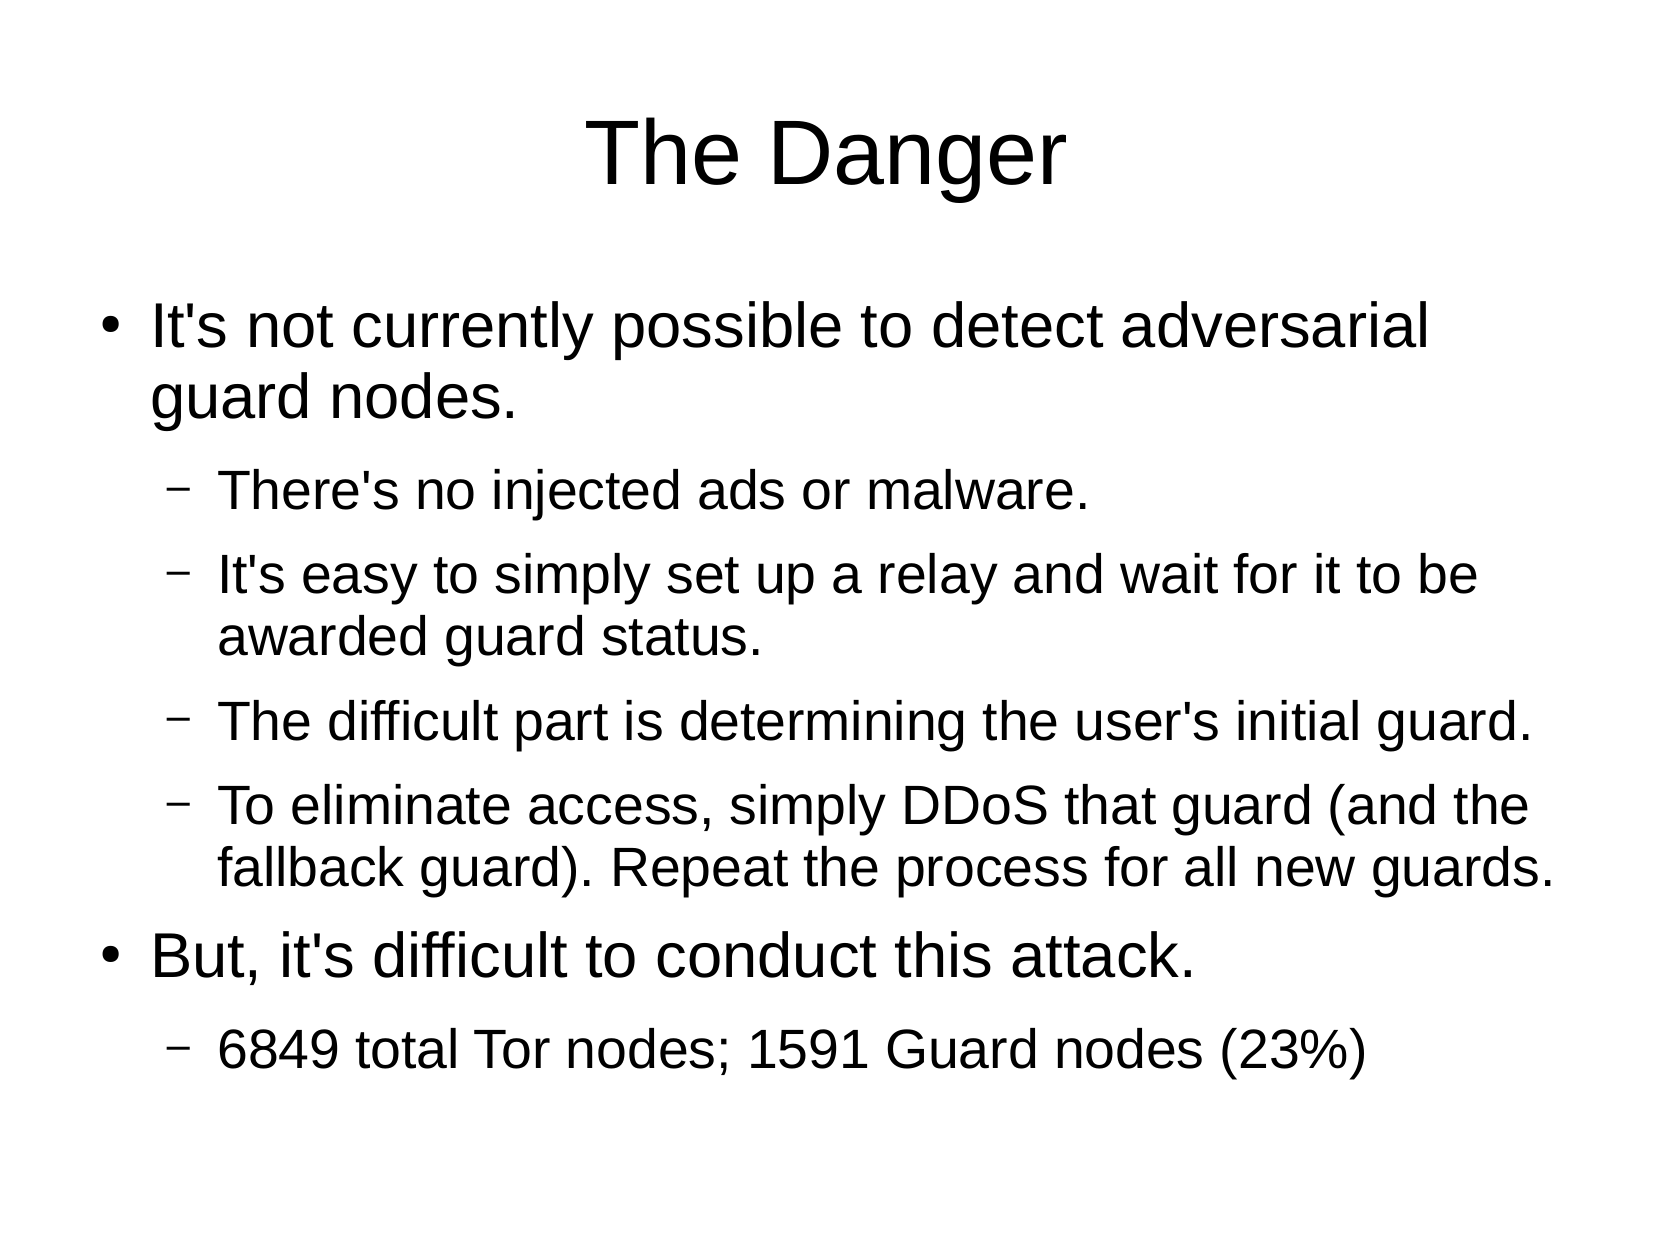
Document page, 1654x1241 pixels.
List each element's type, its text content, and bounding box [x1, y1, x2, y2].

title The Danger [82, 49, 1571, 257]
list It's not currently possible to detect adversarial guard nodes. There's no injected ads or malware. It's easy to simply set up a relay and wait for it to be awarded guard status. The difficult part is determining the user's initial guard. To eliminate access, simply DDoS that guard (and the fallback guard). Repeat the process for all new guards. But, it's difficult to conduct this attack. 6849 total Tor nodes; 1591 Guard nodes (23%) [82, 290, 1571, 1141]
